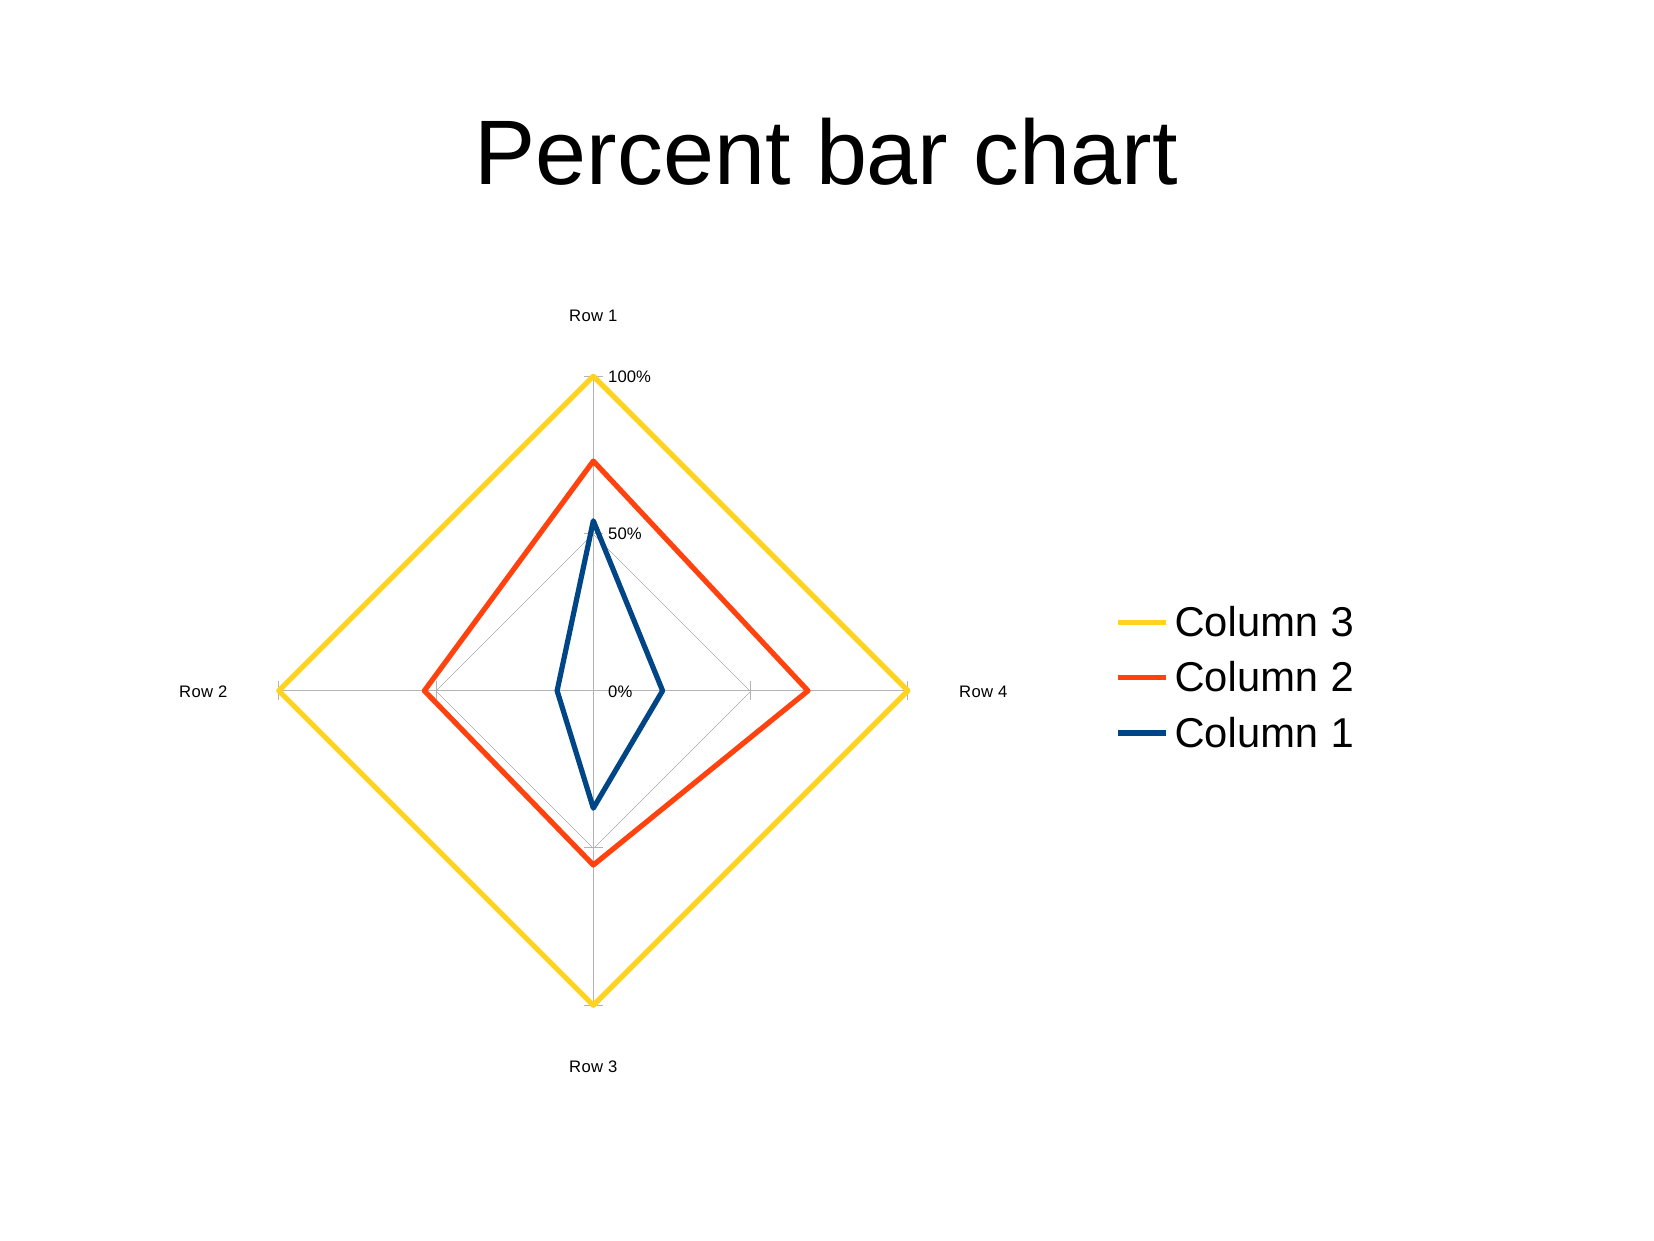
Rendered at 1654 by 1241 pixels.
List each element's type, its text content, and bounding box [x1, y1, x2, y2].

title Percent bar chart [82, 56, 1571, 250]
chart [82, 290, 1571, 1109]
